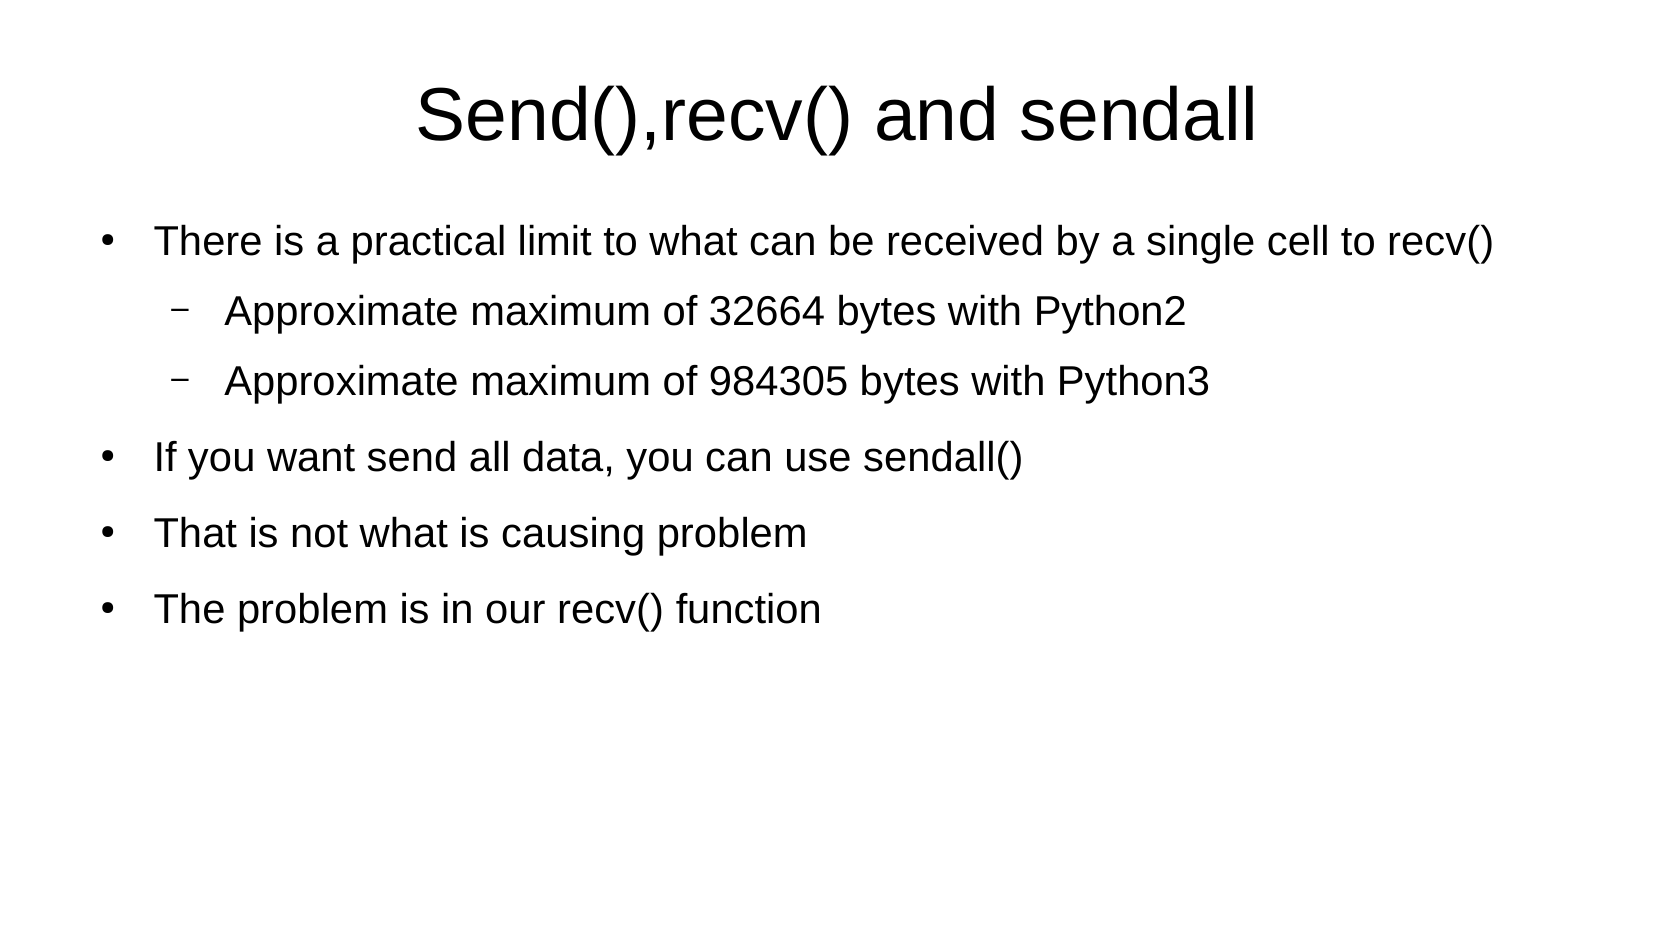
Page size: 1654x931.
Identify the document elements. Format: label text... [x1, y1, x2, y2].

list There is a practical limit to what can be received by a single cell to recv() Approximate maximum of 32664 bytes with Python2 Approximate maximum of 984305 bytes with Python3 If you want send all data, you can use sendall() That is not what is causing problem The problem is in our recv() function [82, 217, 1571, 758]
title Send(),recv() and sendall [82, 37, 1571, 193]
